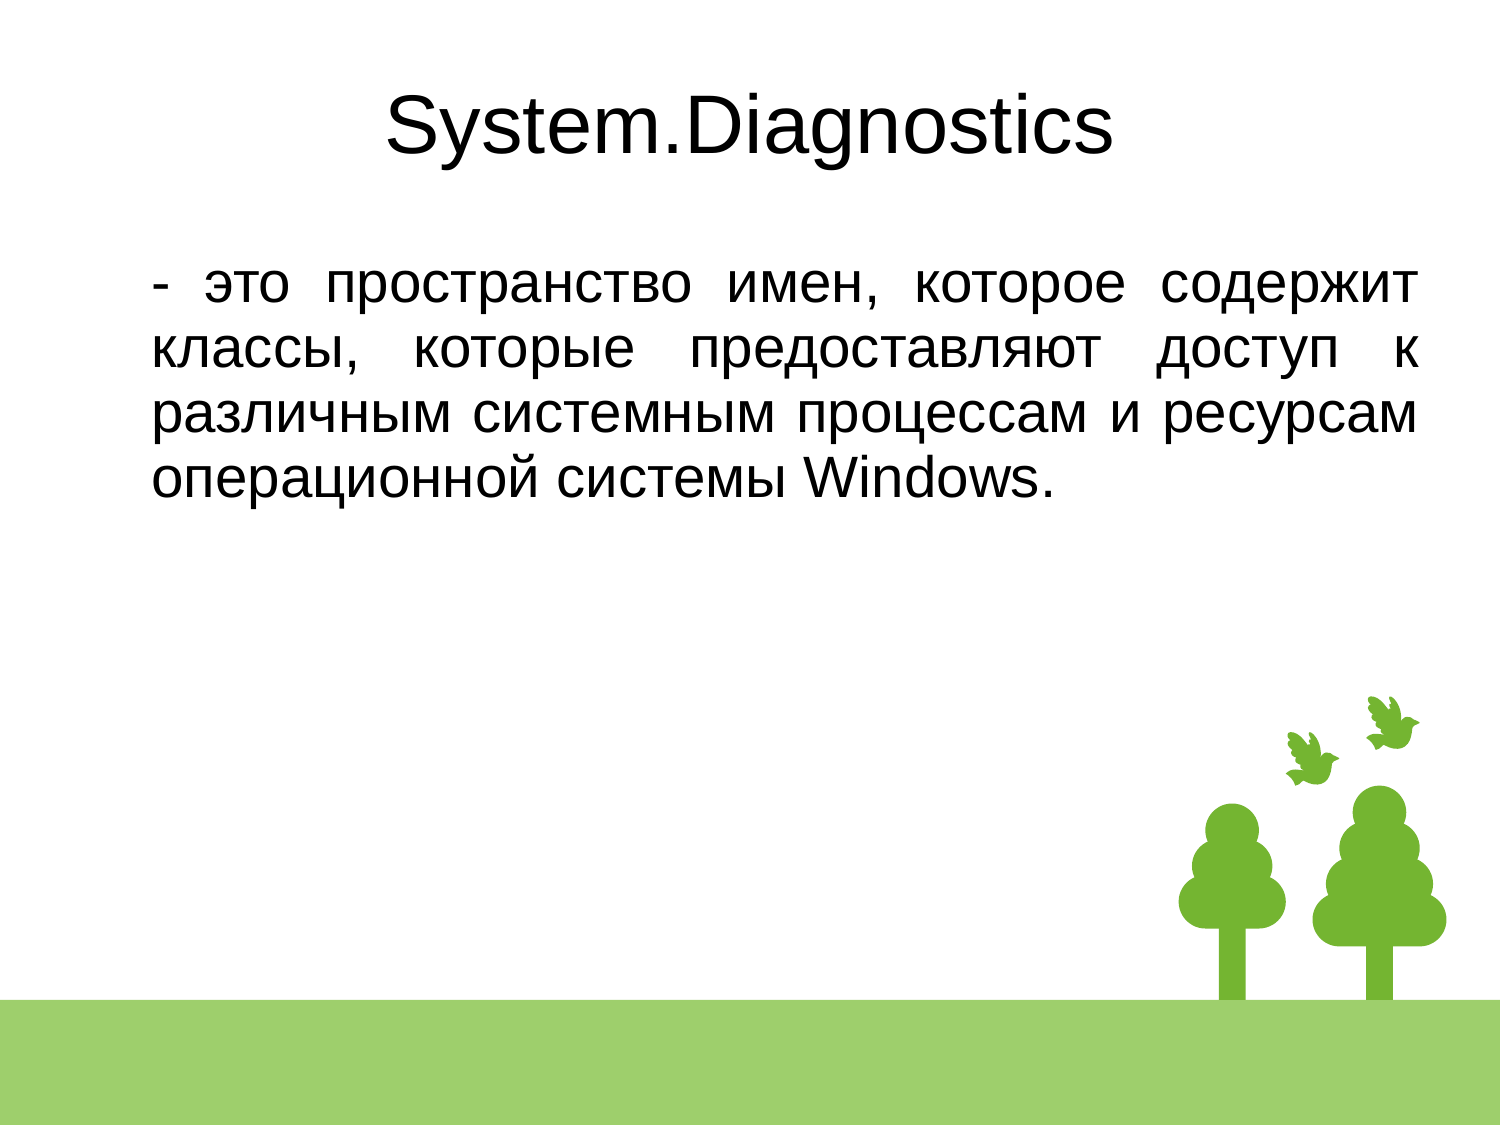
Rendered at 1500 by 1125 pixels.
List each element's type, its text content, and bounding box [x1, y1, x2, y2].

title System.Diagnostics [80, 35, 1420, 215]
list - это пространство имен, которое содержит классы, которые предоставляют доступ к различным системным процессам и ресурсам операционной системы Windows. [80, 249, 1420, 893]
